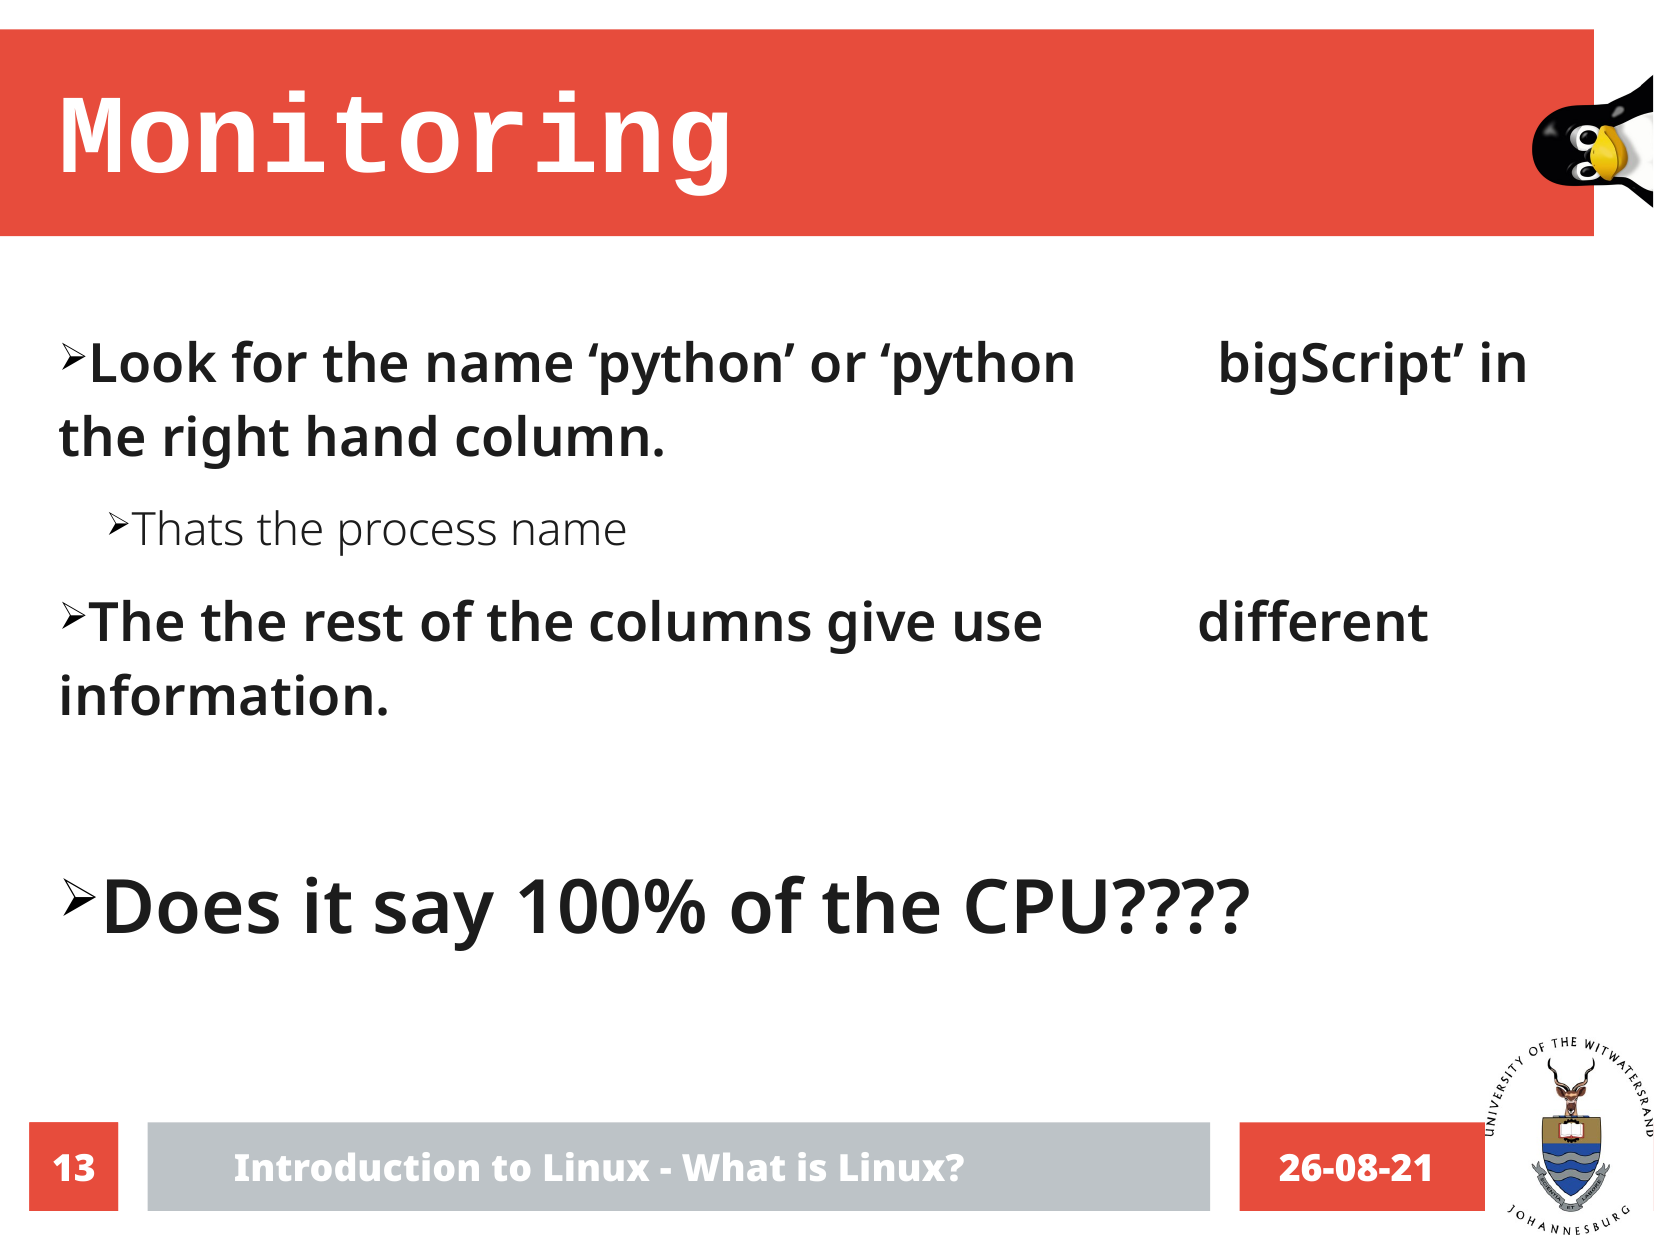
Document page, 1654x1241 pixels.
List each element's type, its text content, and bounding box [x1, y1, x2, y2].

picture [1485, 1037, 1654, 1235]
title Monitoring [58, 59, 1594, 207]
picture [1515, 24, 1654, 276]
list Look for the name ‘python’ or ‘python bigScript’ in the right hand column. Thats the process name The the rest of the columns give use different information. Does it say 100% of the CPU???? [58, 324, 1565, 1093]
